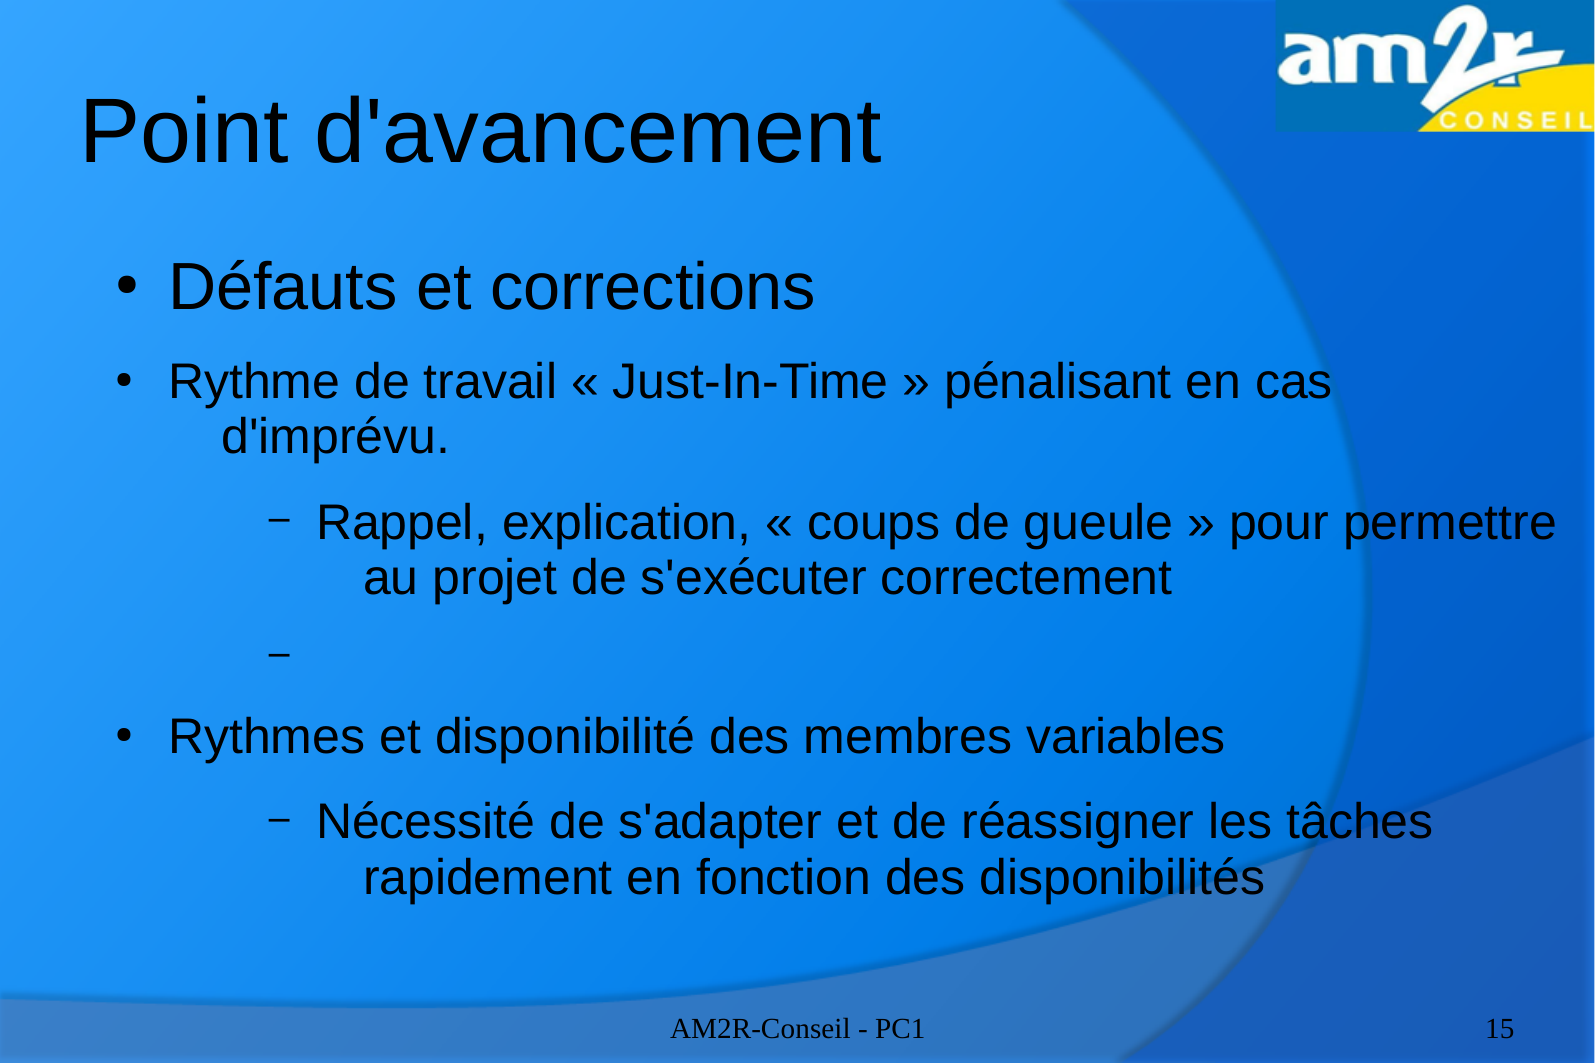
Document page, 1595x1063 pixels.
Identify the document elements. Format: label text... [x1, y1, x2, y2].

list Défauts et corrections Rythme de travail « Just-In-Time » pénalisant en cas d'imprévu. Rappel, explication, « coups de gueule » pour permettre au projet de s'exécuter correctement Rythmes et disponibilité des membres variables Nécessité de s'adapter et de réassigner les tâches rapidement en fonction des disponibilités [79, 248, 1565, 951]
picture [0, 0, 1595, 1063]
title Point d'avancement [79, 42, 1253, 220]
